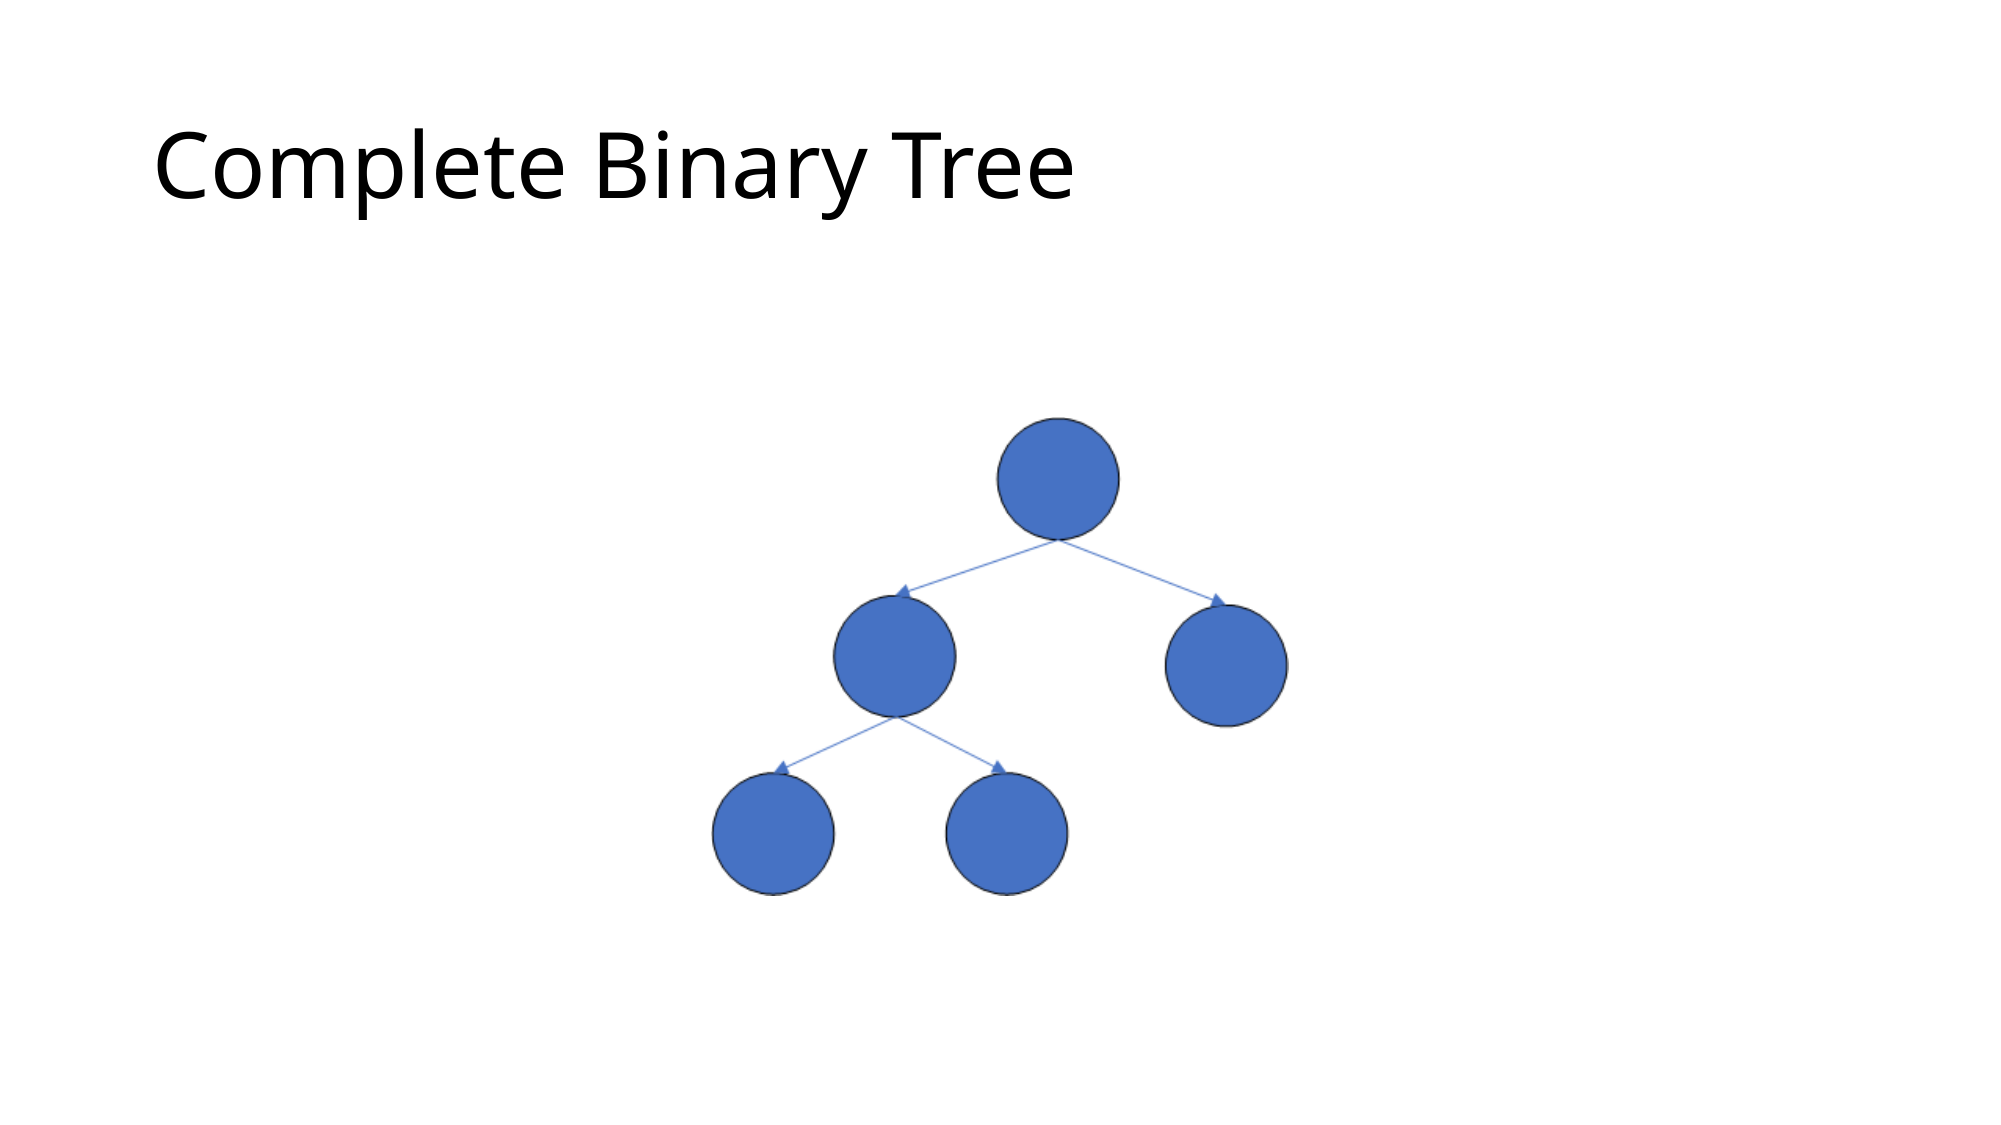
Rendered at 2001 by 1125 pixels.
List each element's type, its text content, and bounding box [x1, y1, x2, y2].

title Complete Binary Tree [137, 59, 1863, 278]
picture [711, 417, 1289, 896]
